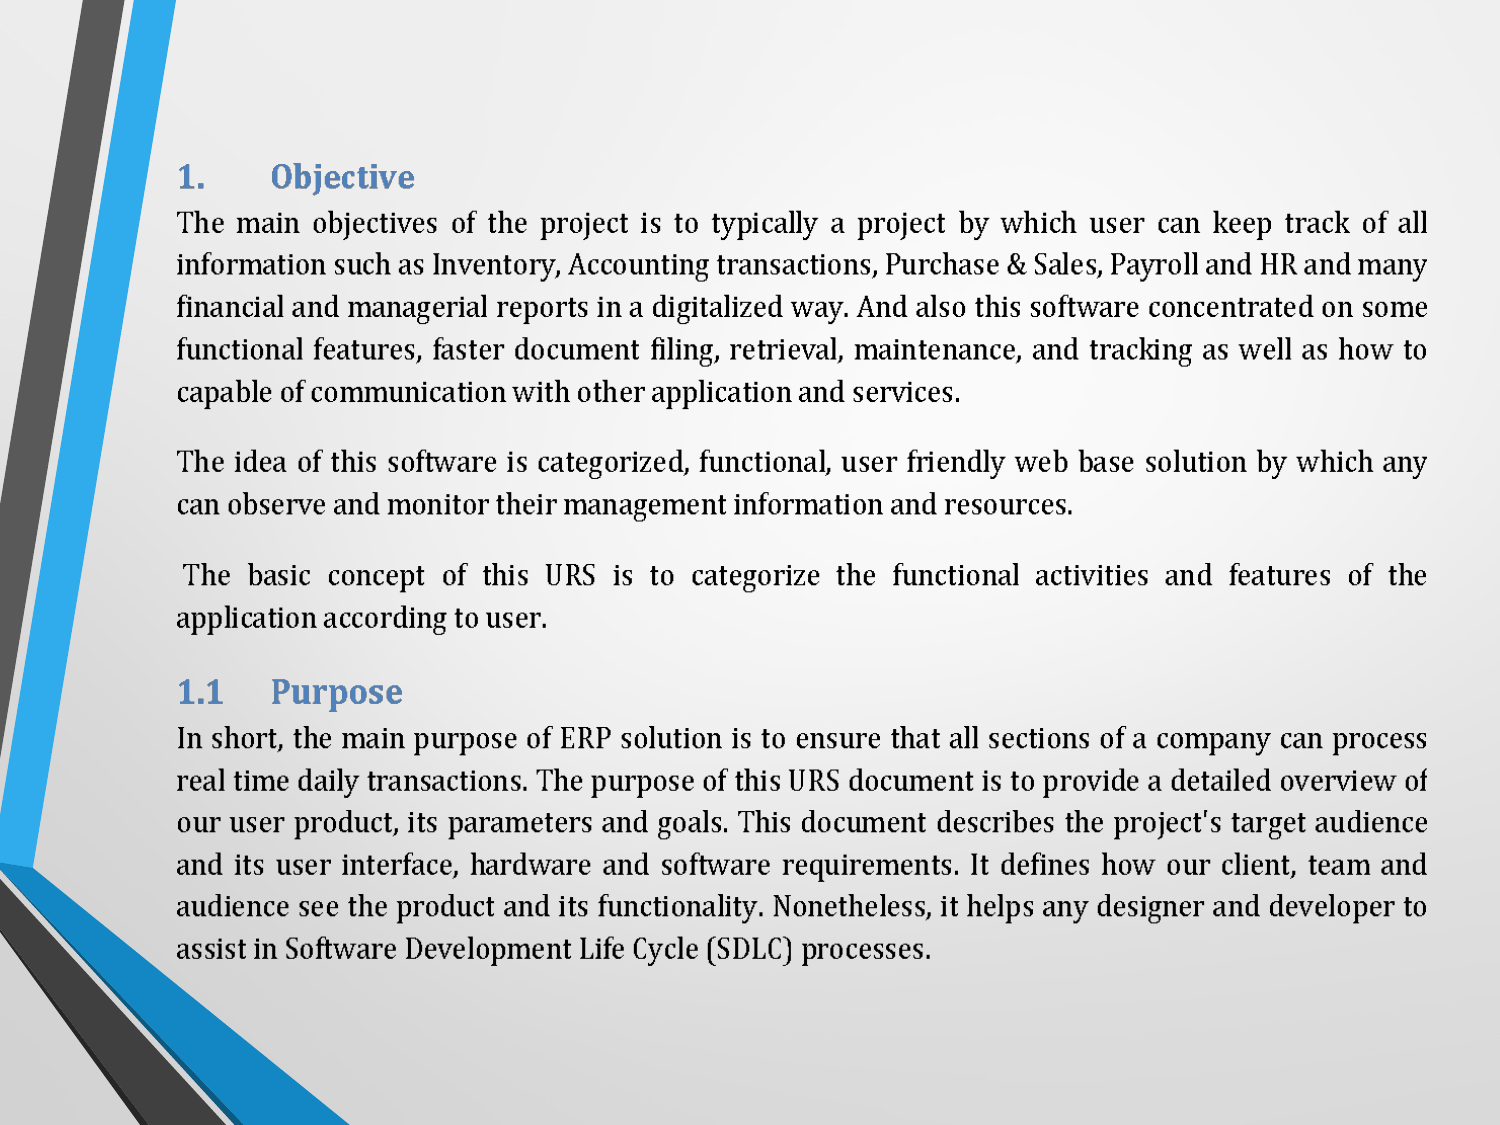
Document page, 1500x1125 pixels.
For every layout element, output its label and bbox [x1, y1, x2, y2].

picture [176, 153, 1427, 972]
